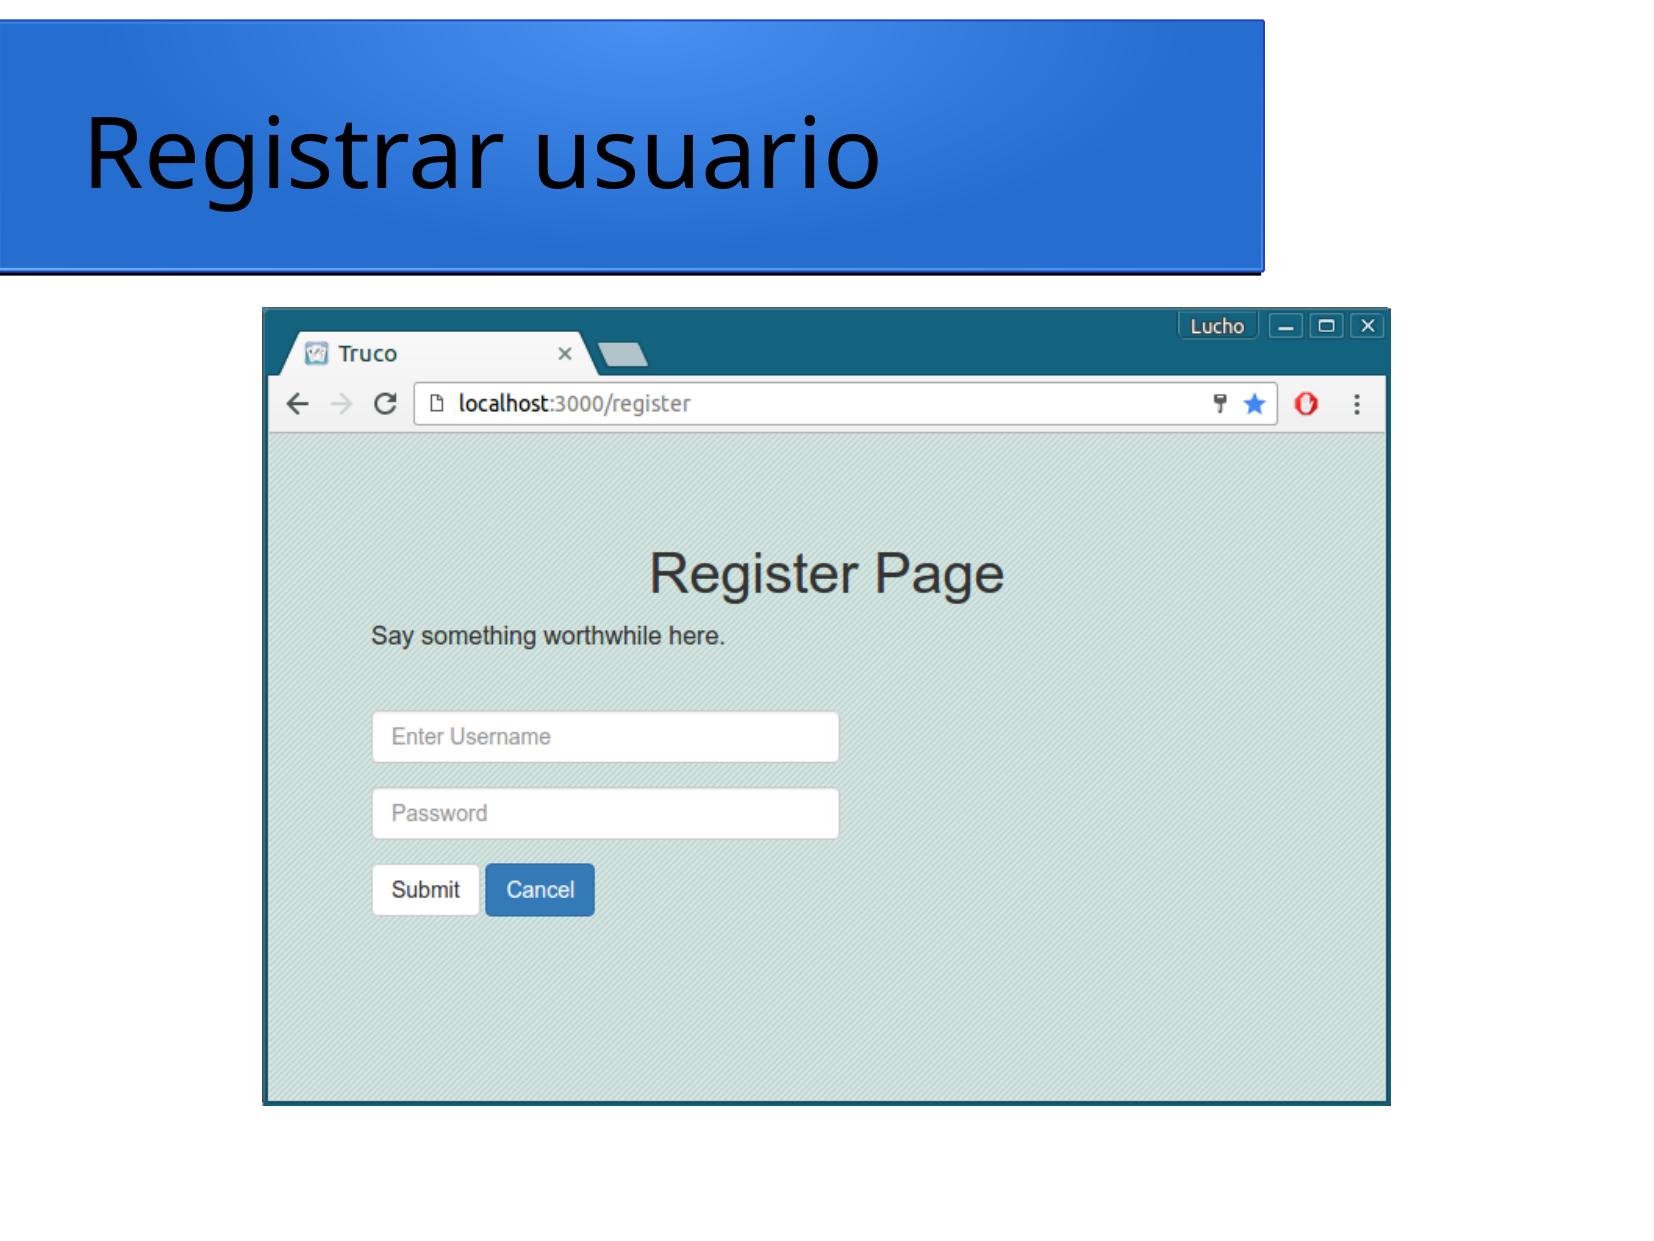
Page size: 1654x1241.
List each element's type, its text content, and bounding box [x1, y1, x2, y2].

picture [262, 307, 1391, 1106]
title Registrar usuario [82, 47, 1235, 252]
